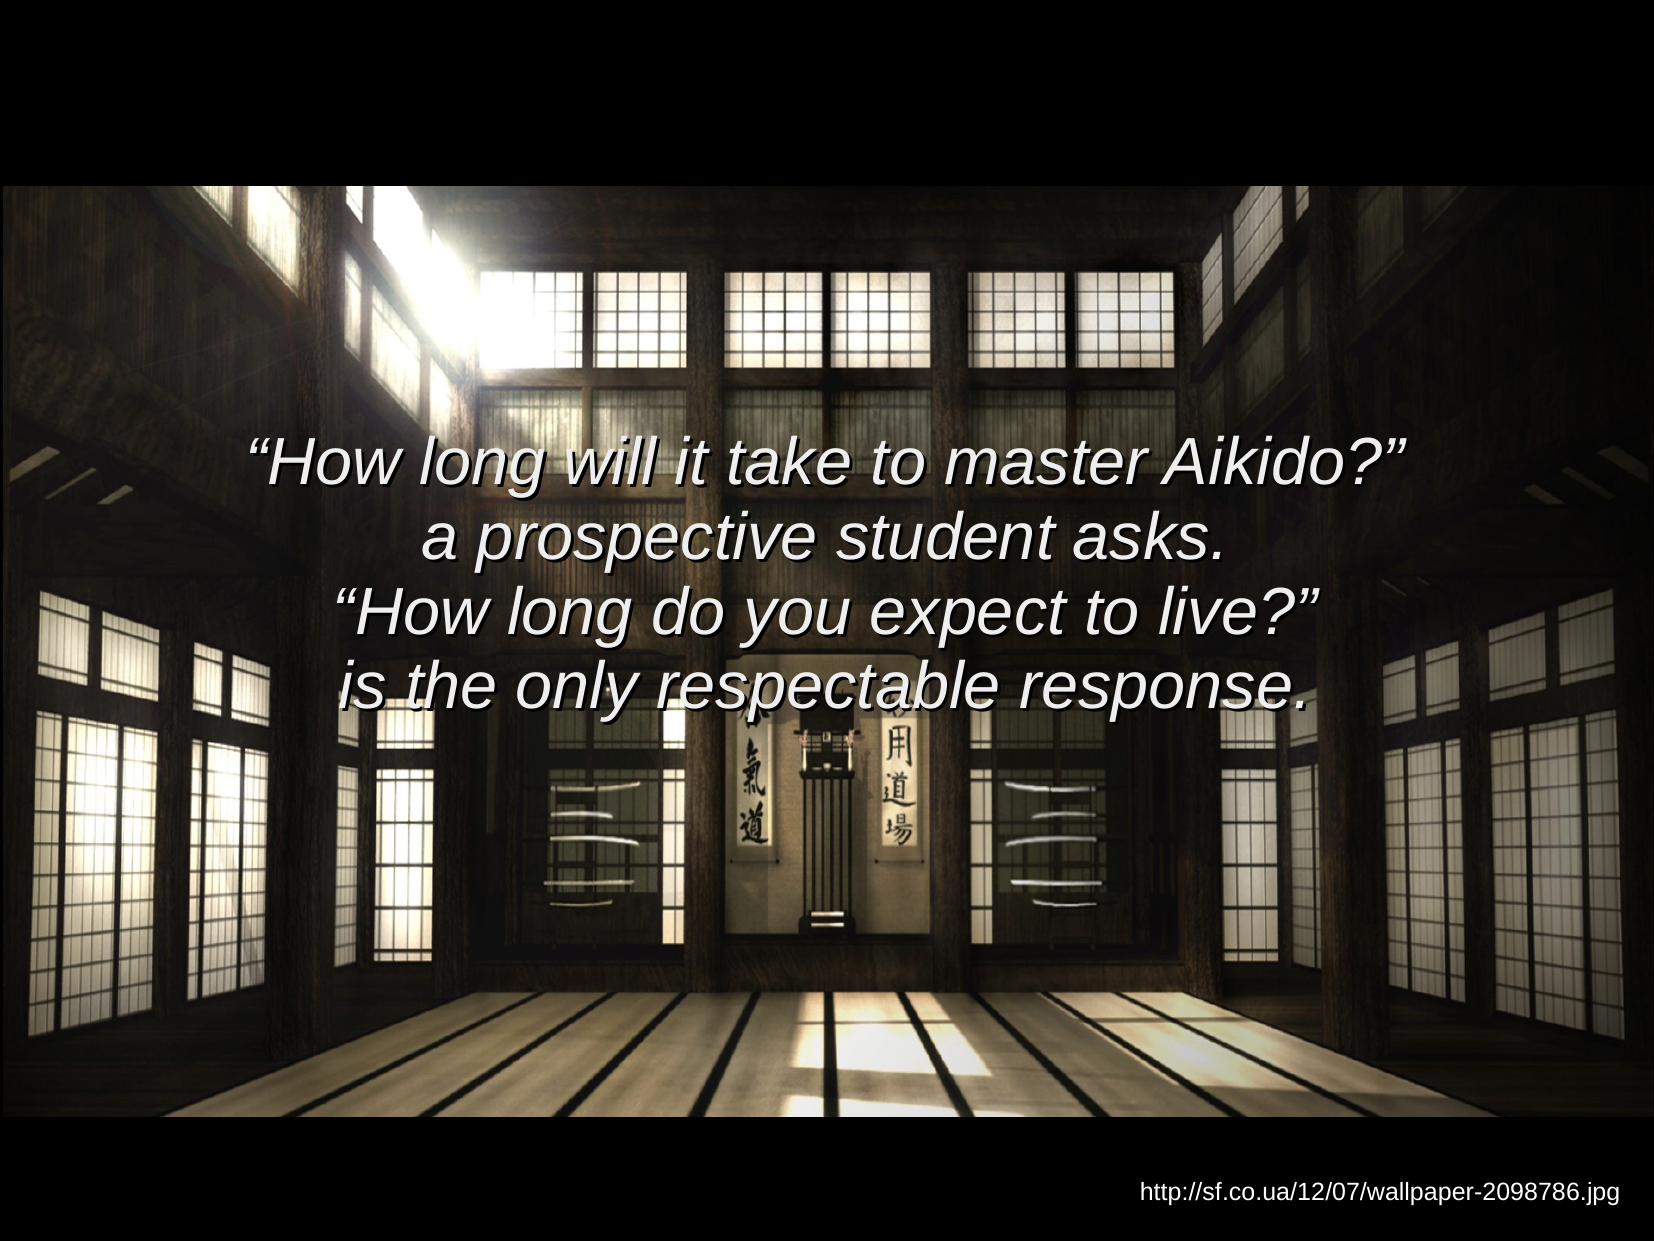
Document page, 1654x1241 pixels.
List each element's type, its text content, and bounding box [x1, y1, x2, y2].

text_box http://sf.co.ua/12/07/wallpaper-2098786.jpg [1125, 1170, 1649, 1213]
picture [3, 186, 1654, 1117]
text_box [0, 0, 1654, 1241]
text_box “How long will it take to master Aikido?” a prospective student asks. “How long do you expect to live?” is the only respectable response. [230, 416, 1422, 730]
